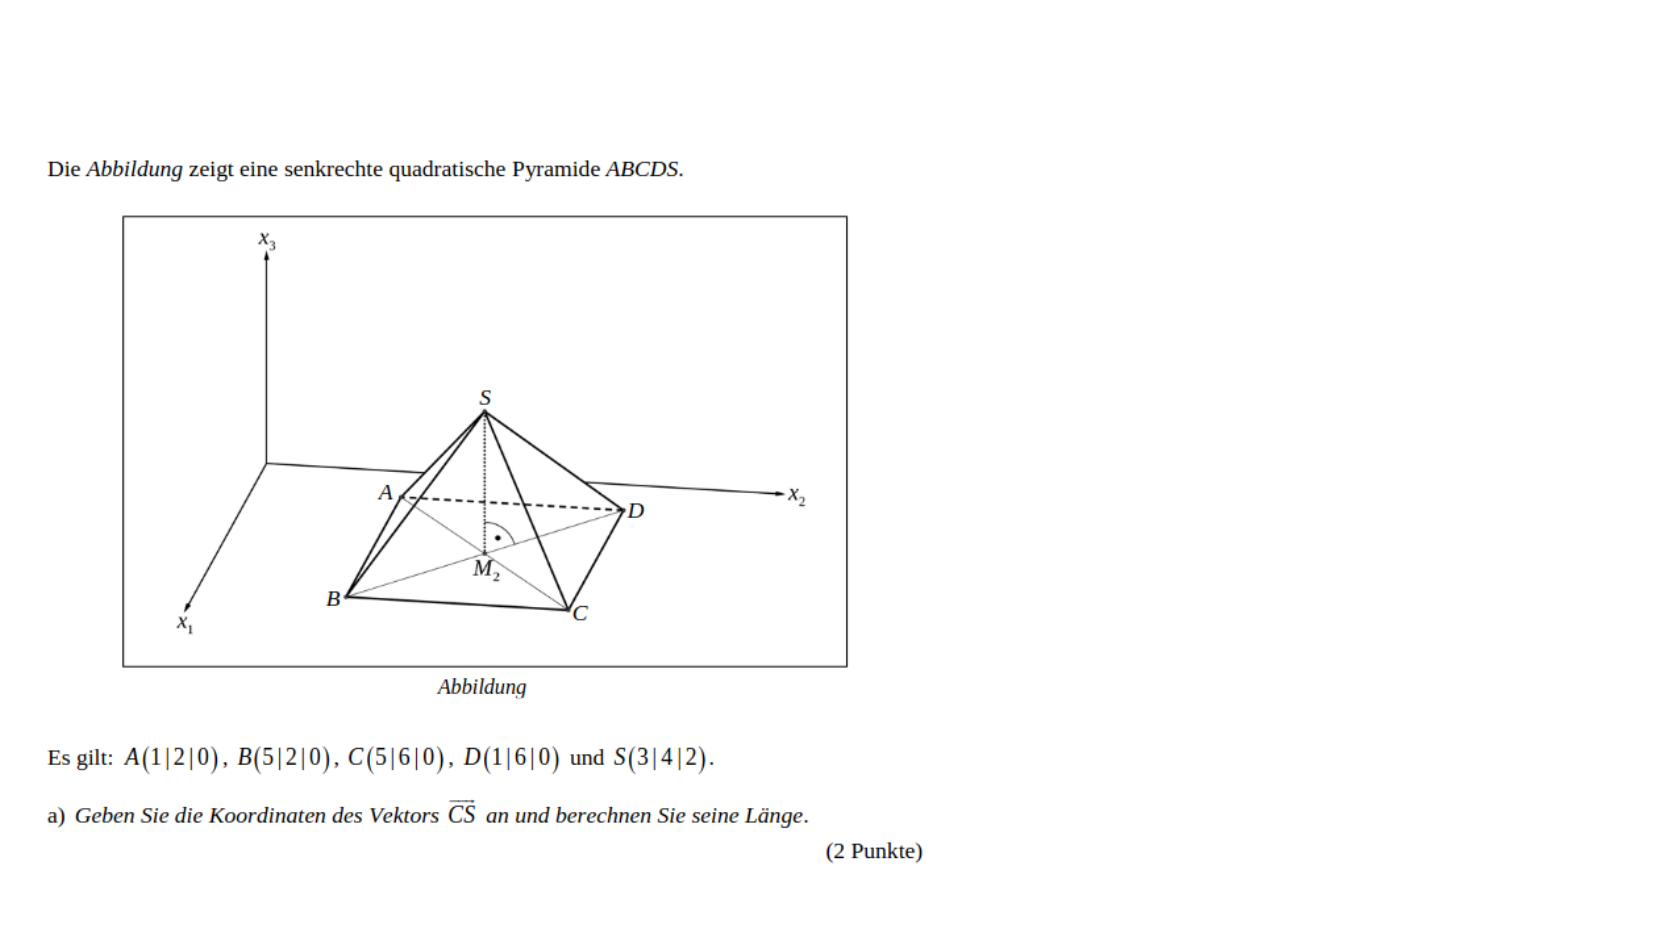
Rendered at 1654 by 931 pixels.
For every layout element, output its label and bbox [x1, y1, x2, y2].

picture [33, 154, 953, 878]
